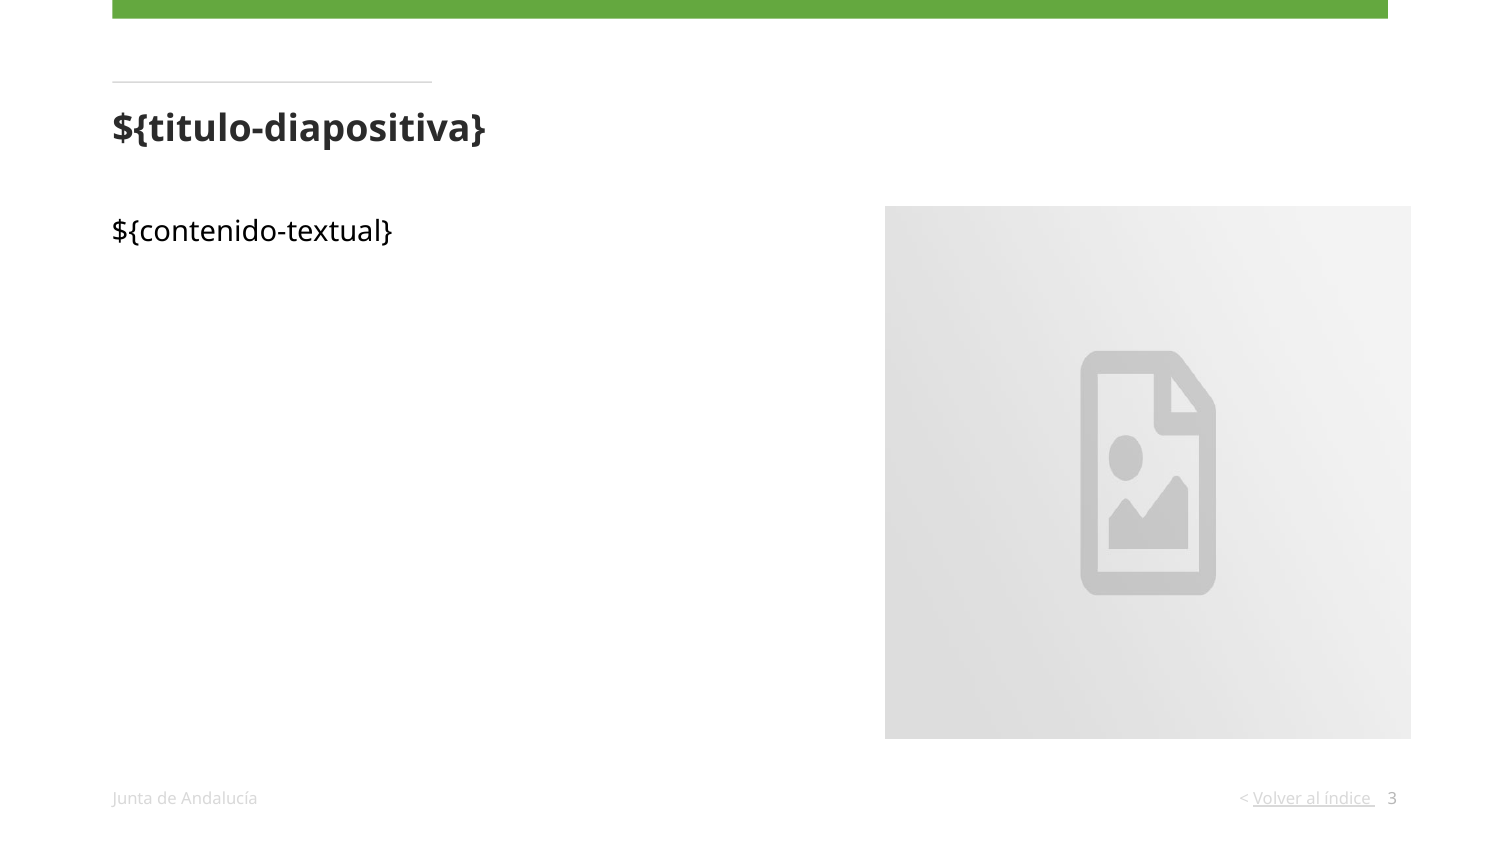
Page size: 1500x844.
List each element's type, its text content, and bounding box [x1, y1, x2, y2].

text_box ${contenido-textual} [111, 206, 856, 731]
slide_number <número> [1387, 787, 1478, 844]
text_box < Volver al índice [989, 787, 1376, 821]
text_box [112, 0, 1388, 19]
picture [885, 206, 1411, 739]
text_box ${titulo-diapositiva} [112, 104, 597, 206]
